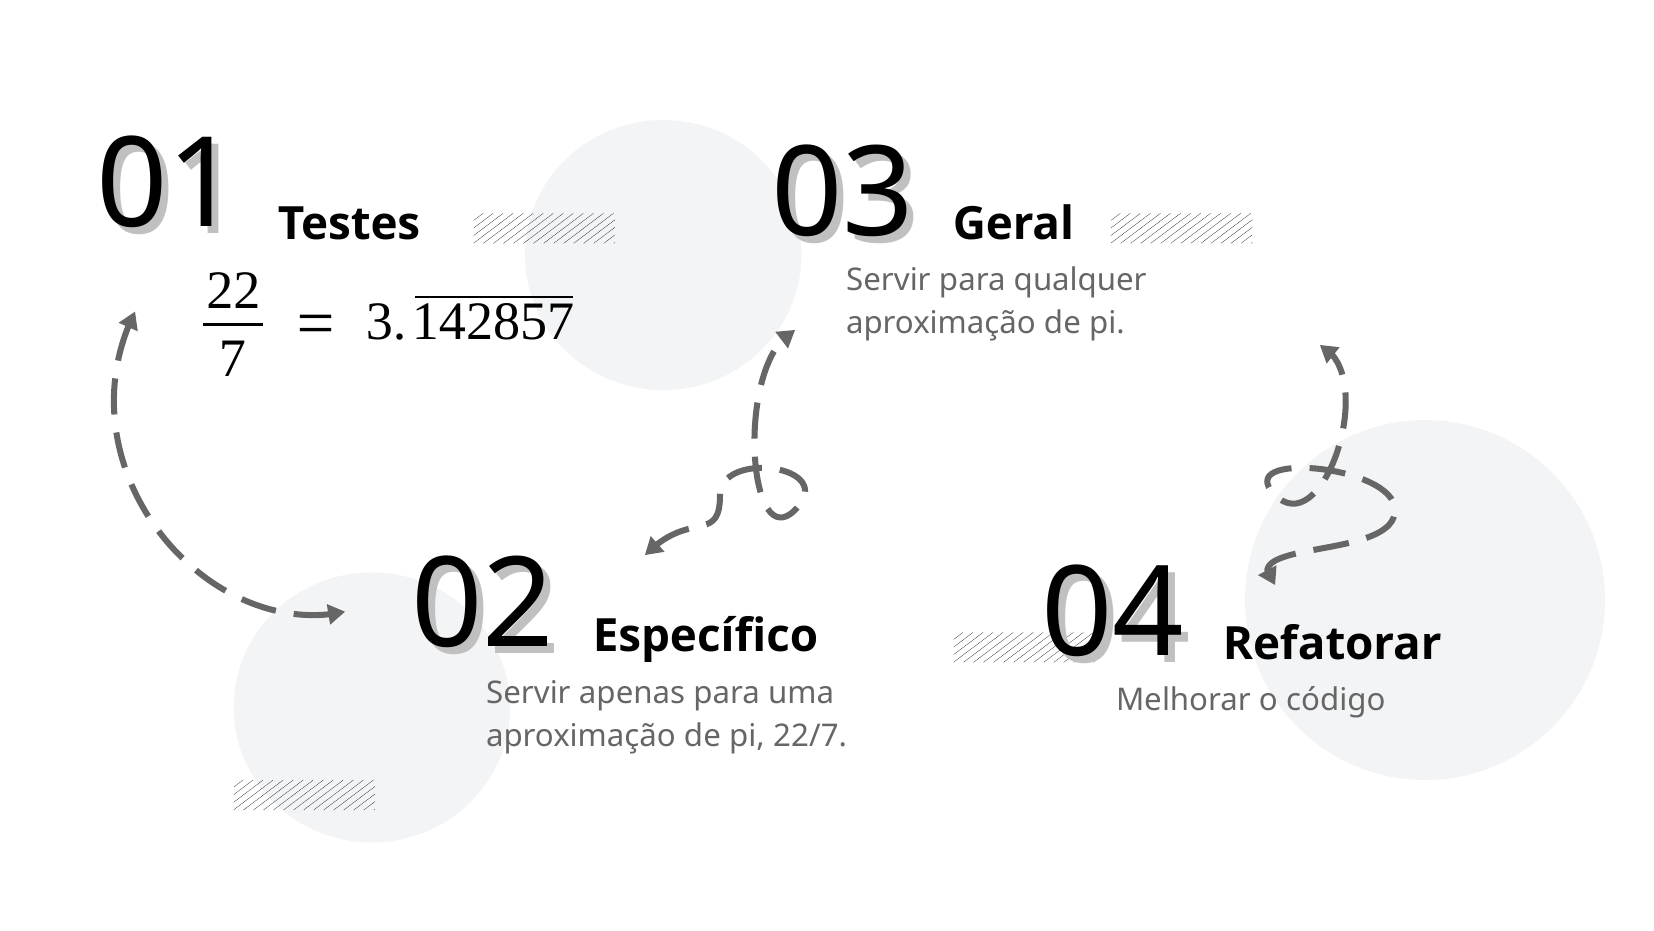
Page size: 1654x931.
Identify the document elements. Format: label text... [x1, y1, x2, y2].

text_box Específico [621, 595, 886, 717]
text_box 03 [756, 94, 975, 401]
text_box Servir apenas para uma aproximação de pi, 22/7. [471, 662, 997, 849]
text_box 04 [1026, 514, 1241, 821]
text_box 01 [81, 85, 296, 391]
chart [200, 260, 576, 389]
text_box Melhorar o código [1101, 670, 1627, 856]
text_box Testes [296, 182, 519, 260]
text_box Servir para qualquer aproximação de pi. [831, 250, 1357, 436]
text_box Refatorar [1241, 602, 1506, 725]
text_box 02 [396, 505, 621, 811]
text_box Geral [975, 182, 1194, 261]
